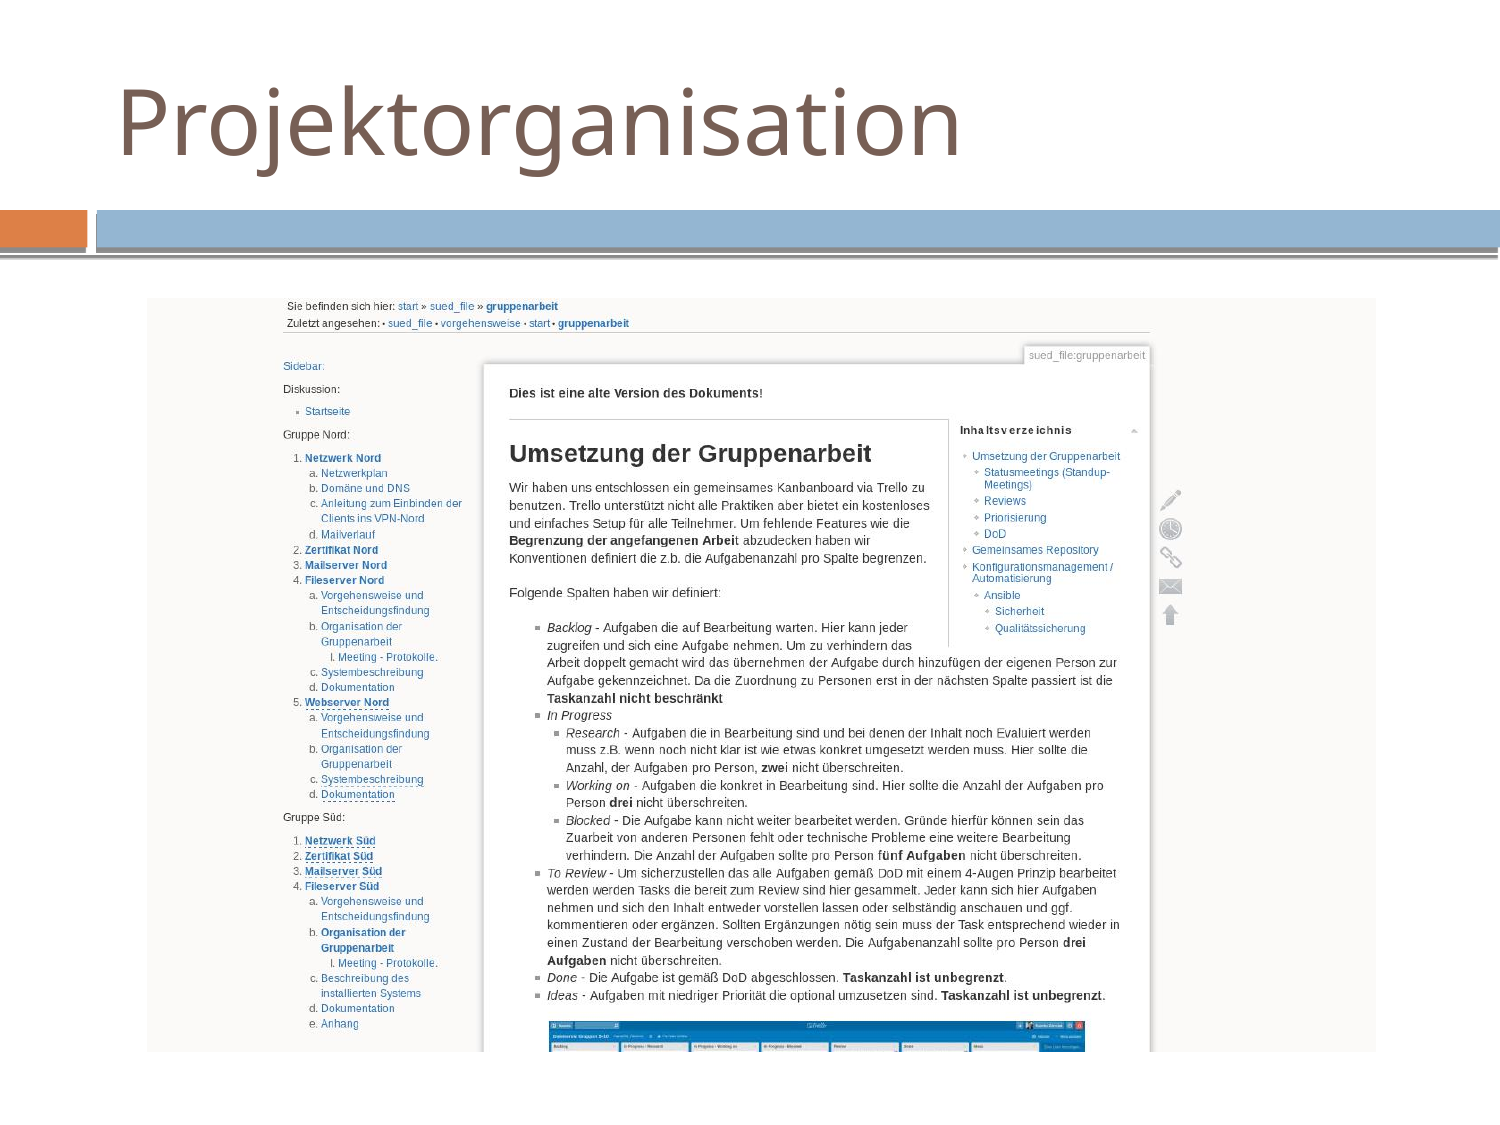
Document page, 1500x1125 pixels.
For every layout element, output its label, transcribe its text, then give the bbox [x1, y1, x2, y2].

title Projektorganisation [100, 37, 1438, 200]
picture [147, 298, 1376, 1052]
